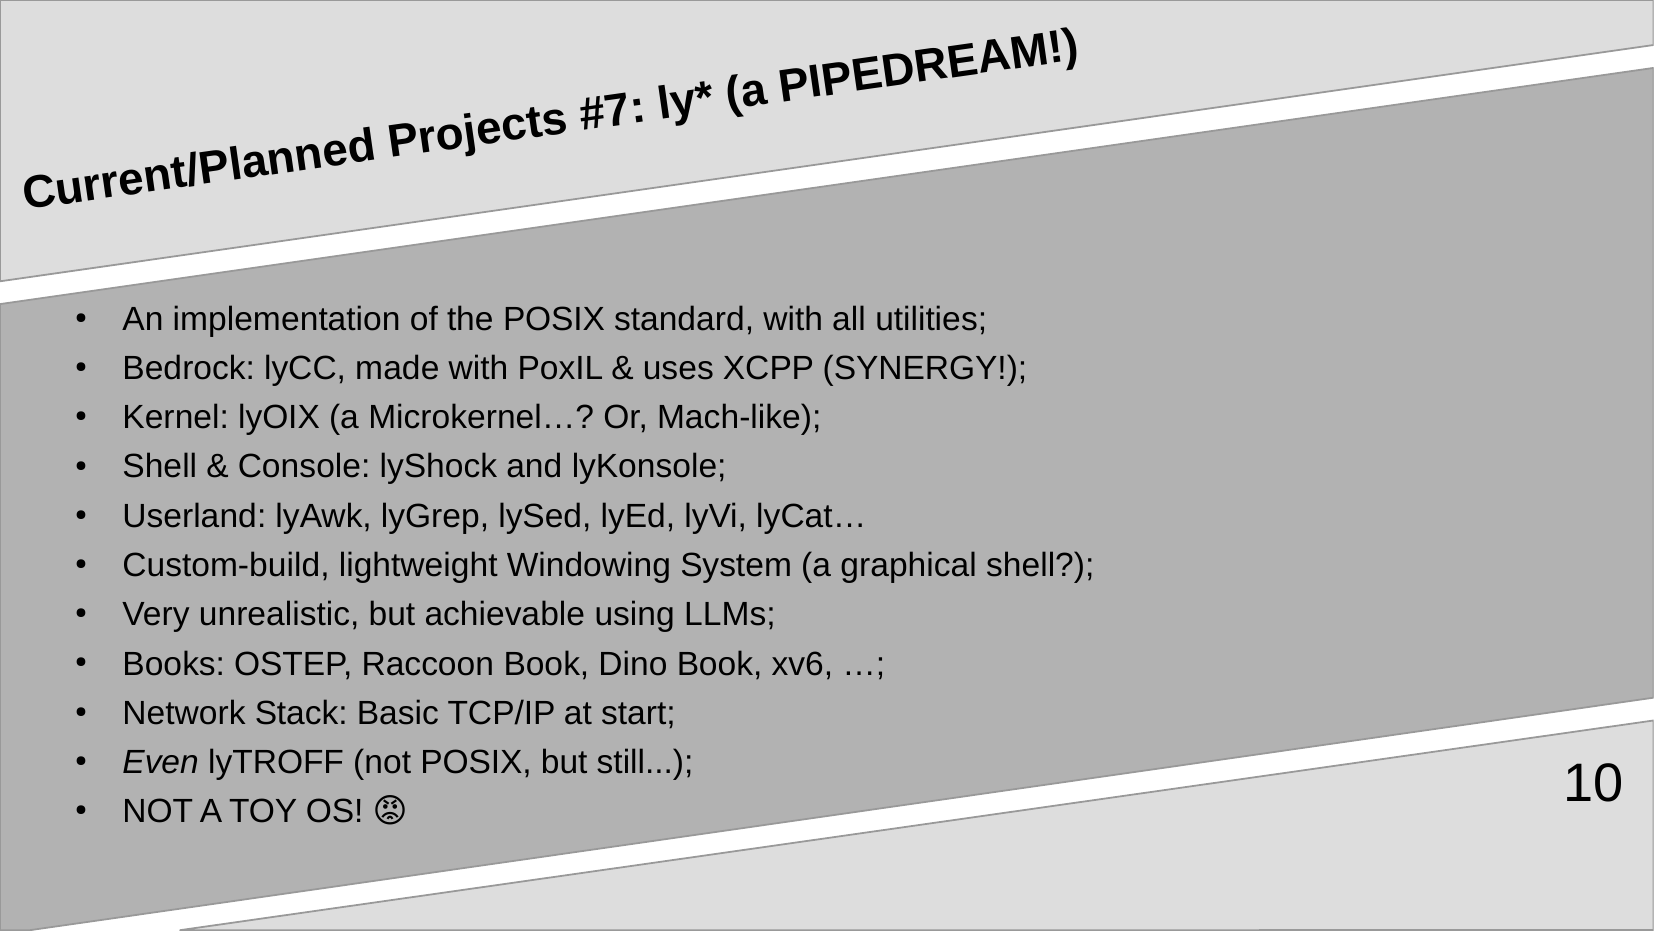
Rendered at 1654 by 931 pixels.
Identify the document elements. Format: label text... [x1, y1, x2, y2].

list An implementation of the POSIX standard, with all utilities; Bedrock: lyCC, made with PoxIL & uses XCPP (SYNERGY!); Kernel: lyOIX (a Microkernel…? Or, Mach-like); Shell & Console: lyShock and lyKonsole; Userland: lyAwk, lyGrep, lySed, lyEd, lyVi, lyCat… Custom-build, lightweight Windowing System (a graphical shell?); Very unrealistic, but achievable using LLMs; Books: OSTEP, Raccoon Book, Dino Book, xv6, …; Network Stack: Basic TCP/IP at start; Even lyTROFF (not POSIX, but still...); NOT A TOY OS! 😡 [75, 300, 1531, 840]
title Current/Planned Projects #7: ly* (a PIPEDREAM!) [11, 0, 1496, 272]
